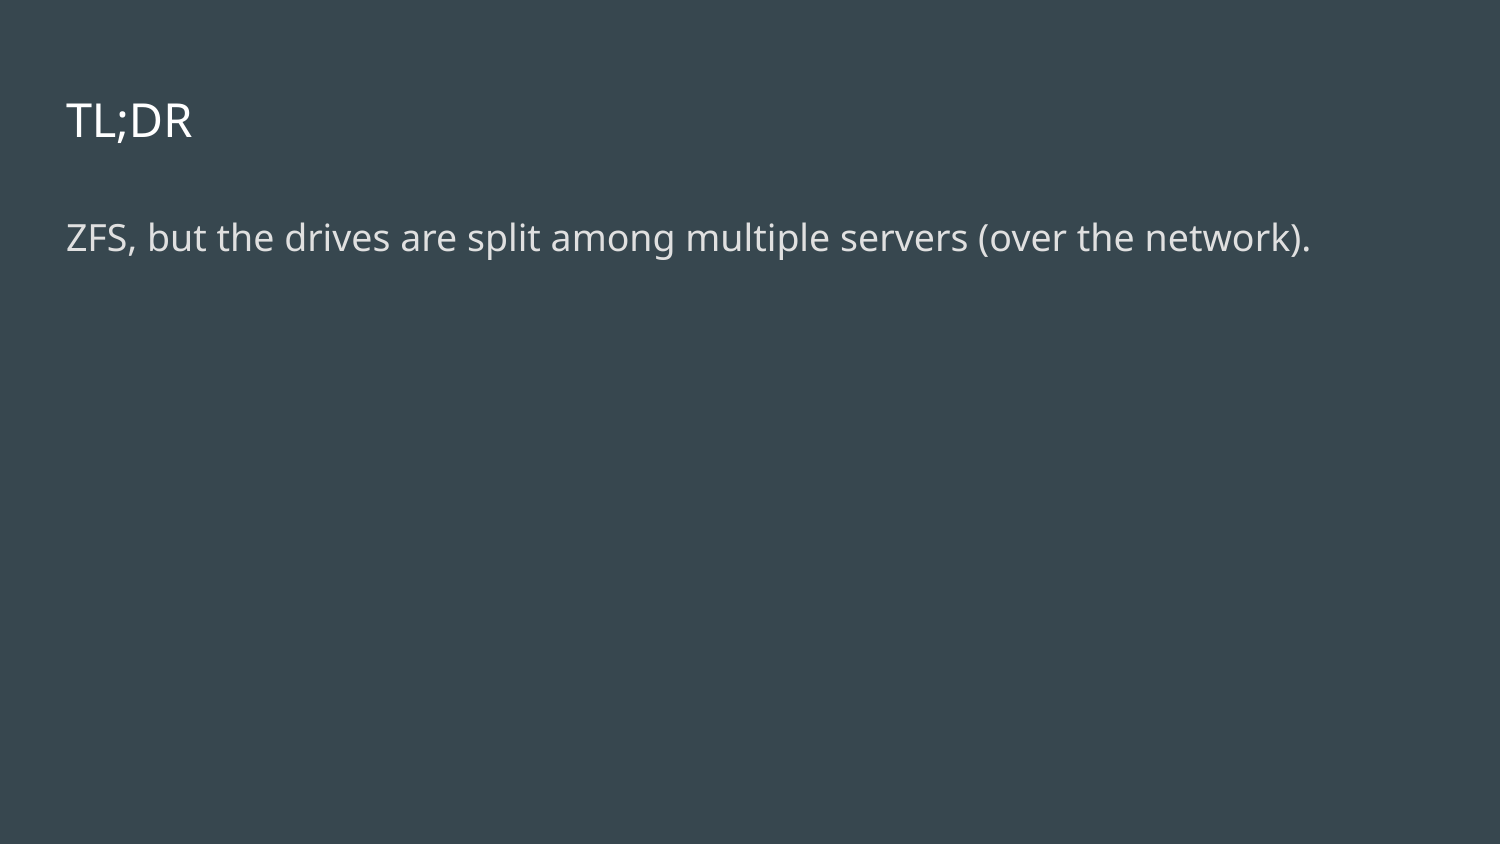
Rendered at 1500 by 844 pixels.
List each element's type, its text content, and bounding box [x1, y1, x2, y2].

list ZFS, but the drives are split among multiple servers (over the network). [51, 189, 1449, 750]
title TL;DR [51, 72, 1449, 167]
